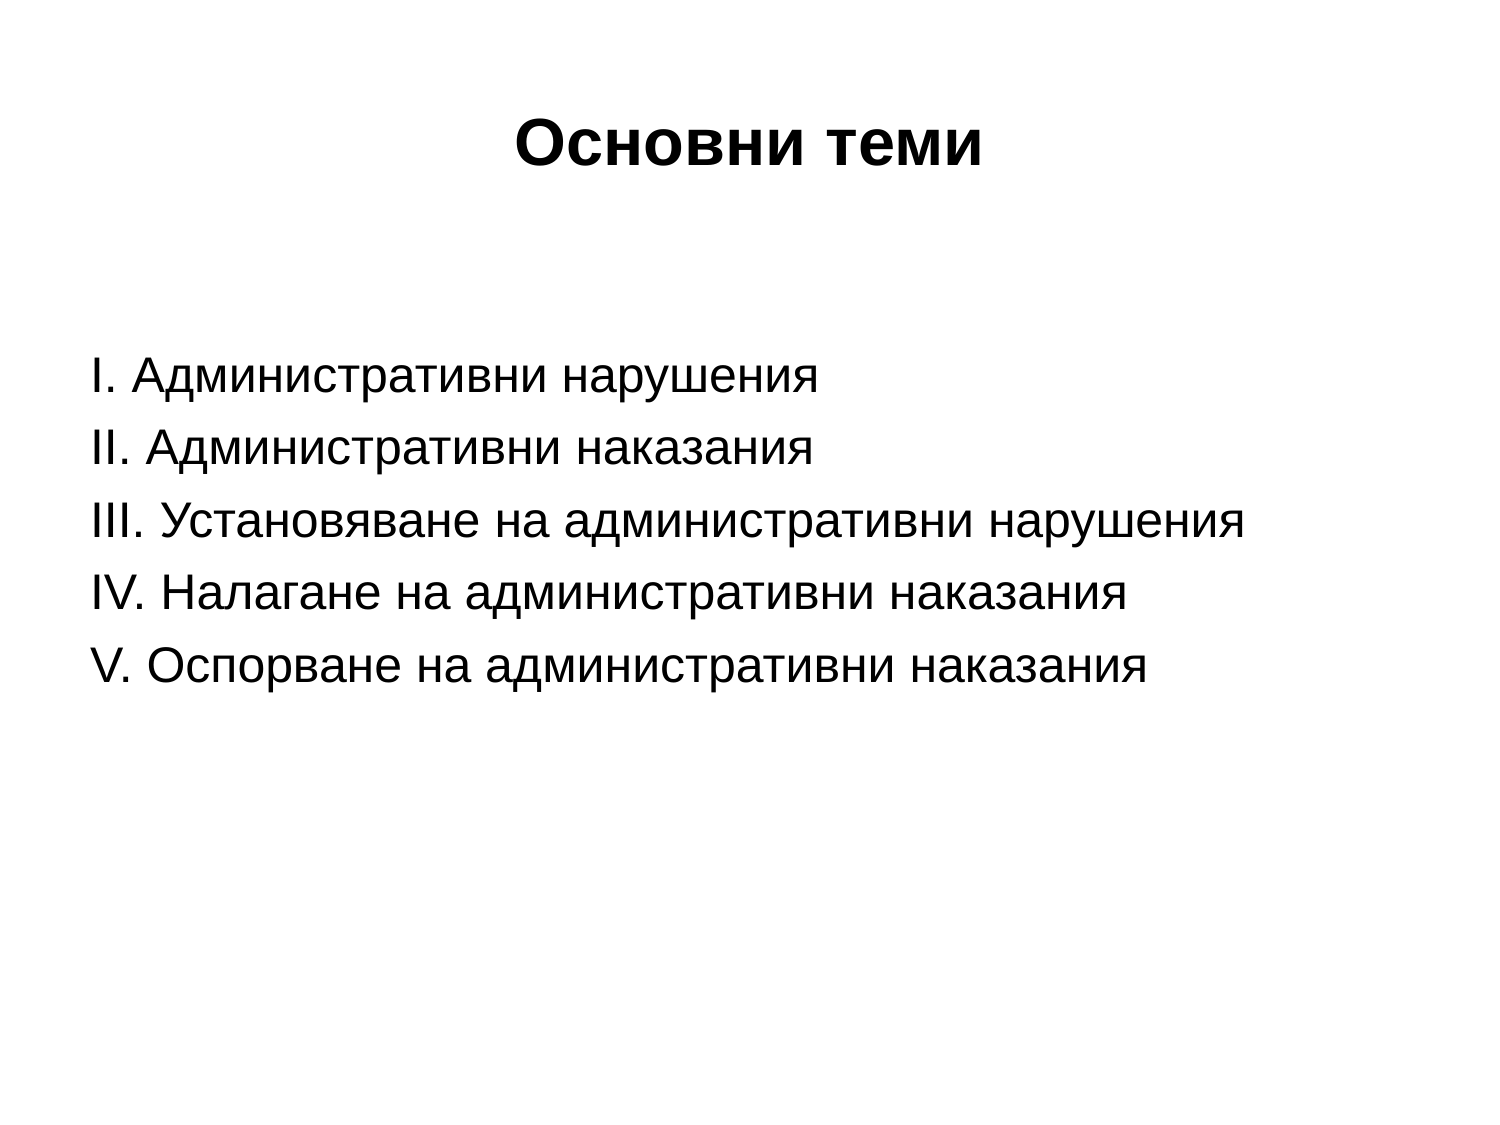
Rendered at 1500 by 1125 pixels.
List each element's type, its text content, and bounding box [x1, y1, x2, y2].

list І. Административни нарушения ІІ. Административни наказания ІІІ. Установяване на административни нарушения ІV. Налагане на административни наказания V. Оспорване на административни наказания [75, 262, 1426, 1005]
title Основни теми [75, 45, 1426, 233]
